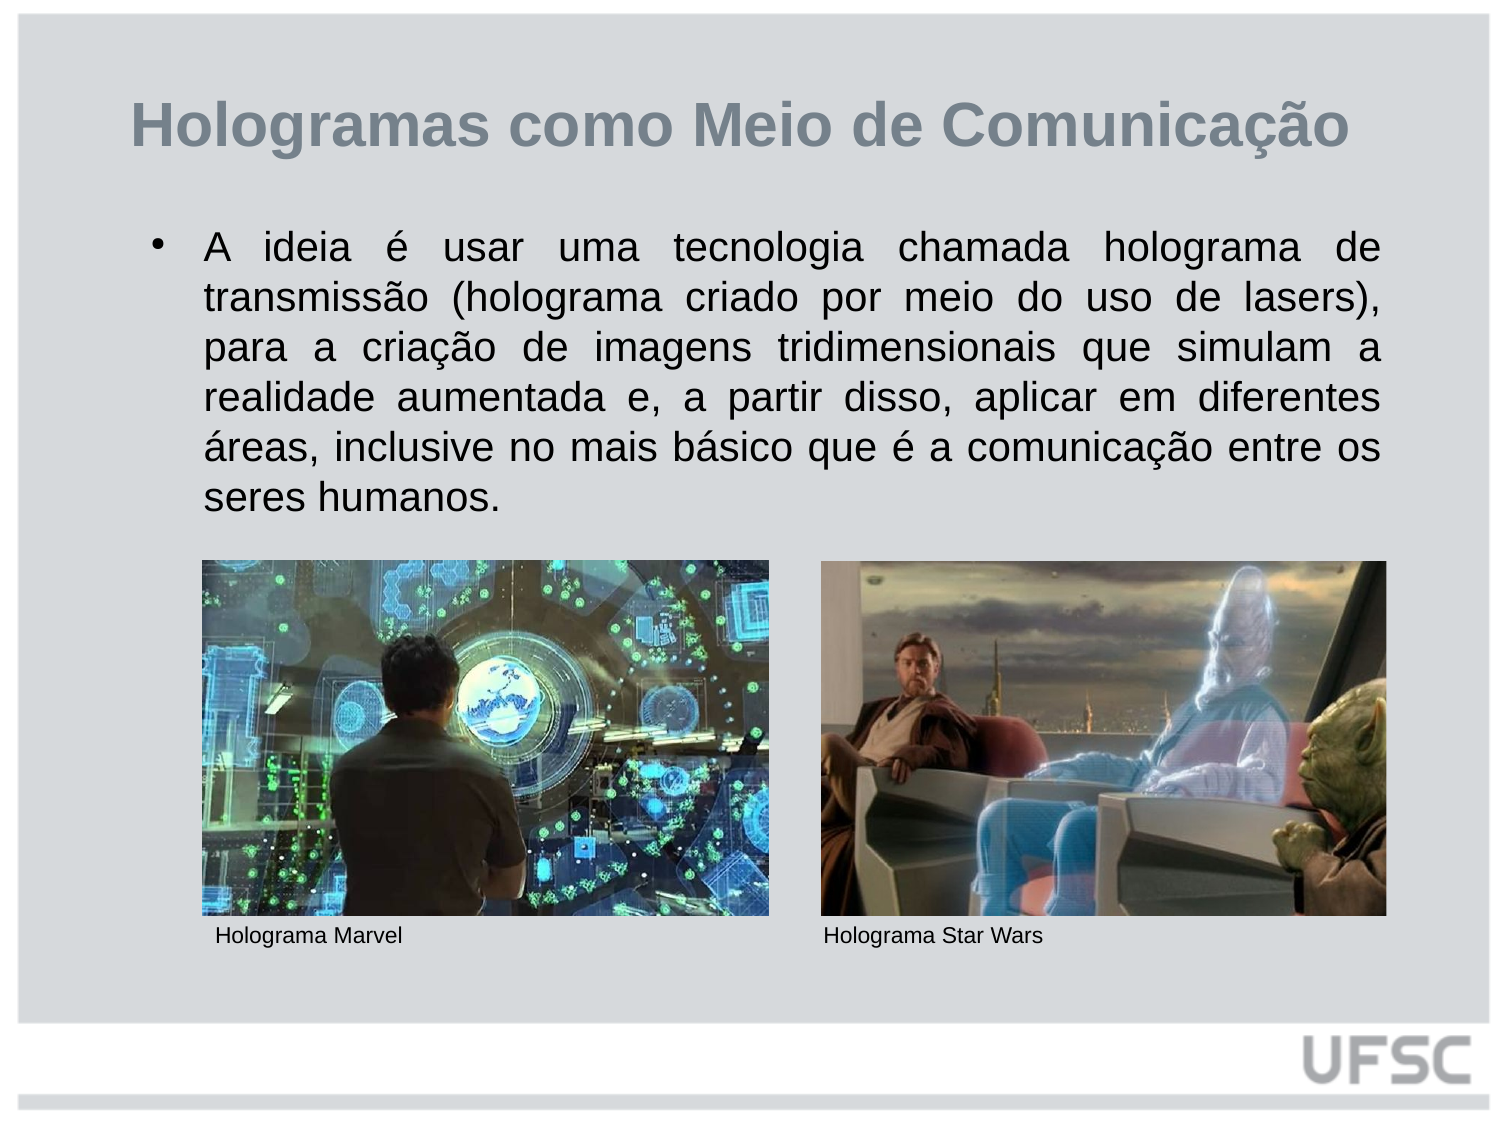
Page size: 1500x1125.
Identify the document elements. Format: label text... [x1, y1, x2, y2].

text_box Holograma Star Wars [808, 915, 1288, 956]
text_box Holograma Marvel [200, 915, 680, 956]
title Hologramas como Meio de Comunicação [103, 85, 1397, 178]
list A ideia é usar uma tecnologia chamada holograma de transmissão (holograma criado por meio do uso de lasers), para a criação de imagens tridimensionais que simulam a realidade aumentada e, a partir disso, aplicar em diferentes áreas, inclusive no mais básico que é a comunicação entre os seres humanos. [118, 212, 1397, 532]
picture [0, 0, 1500, 1125]
